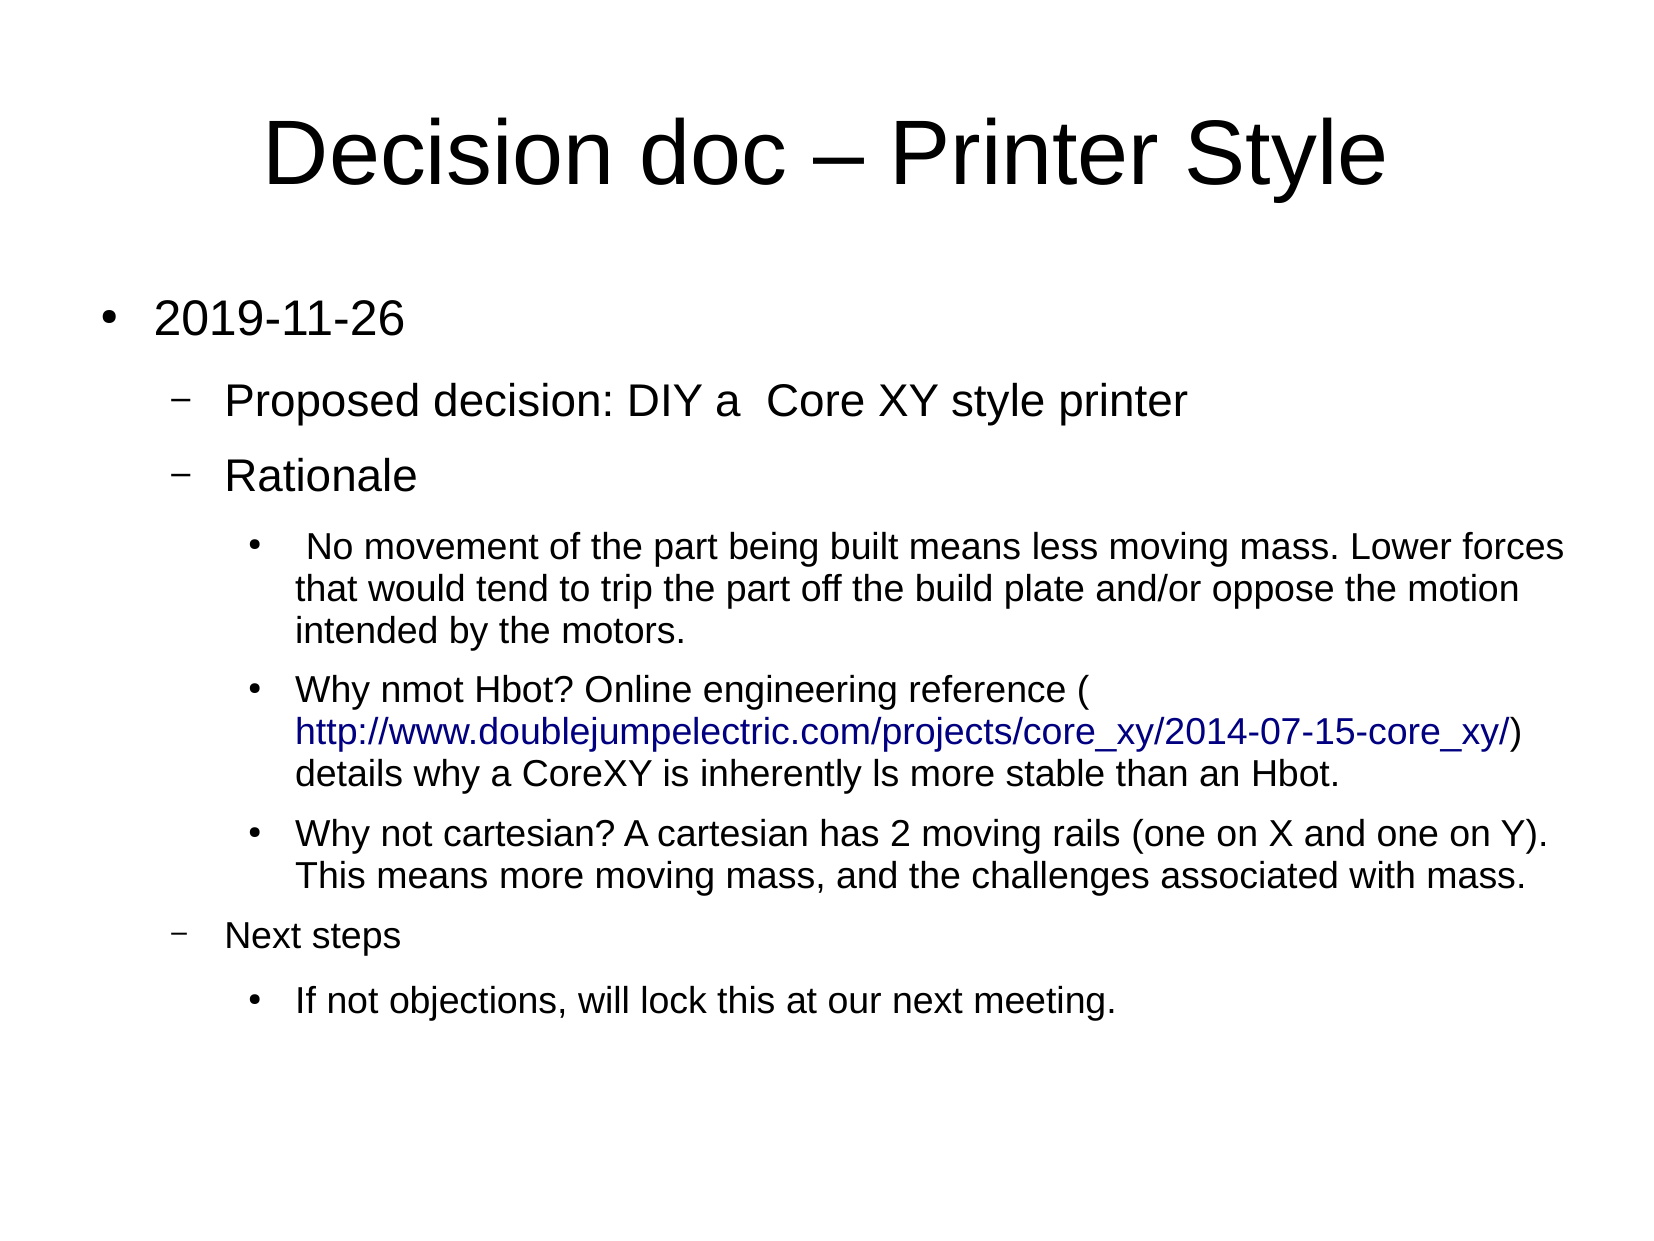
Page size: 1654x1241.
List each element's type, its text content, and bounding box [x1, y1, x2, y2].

title Decision doc – Printer Style [82, 49, 1571, 257]
list 2019-11-26 Proposed decision: DIY a Core XY style printer Rationale No movement of the part being built means less moving mass. Lower forces that would tend to trip the part off the build plate and/or oppose the motion intended by the motors. Why nmot Hbot? Online engineering reference (http://www.doublejumpelectric.com/projects/core_xy/2014-07-15-core_xy/) details why a CoreXY is inherently ls more stable than an Hbot. Why not cartesian? A cartesian has 2 moving rails (one on X and one on Y). This means more moving mass, and the challenges associated with mass. Next steps If not objections, will lock this at our next meeting. [82, 290, 1571, 1109]
